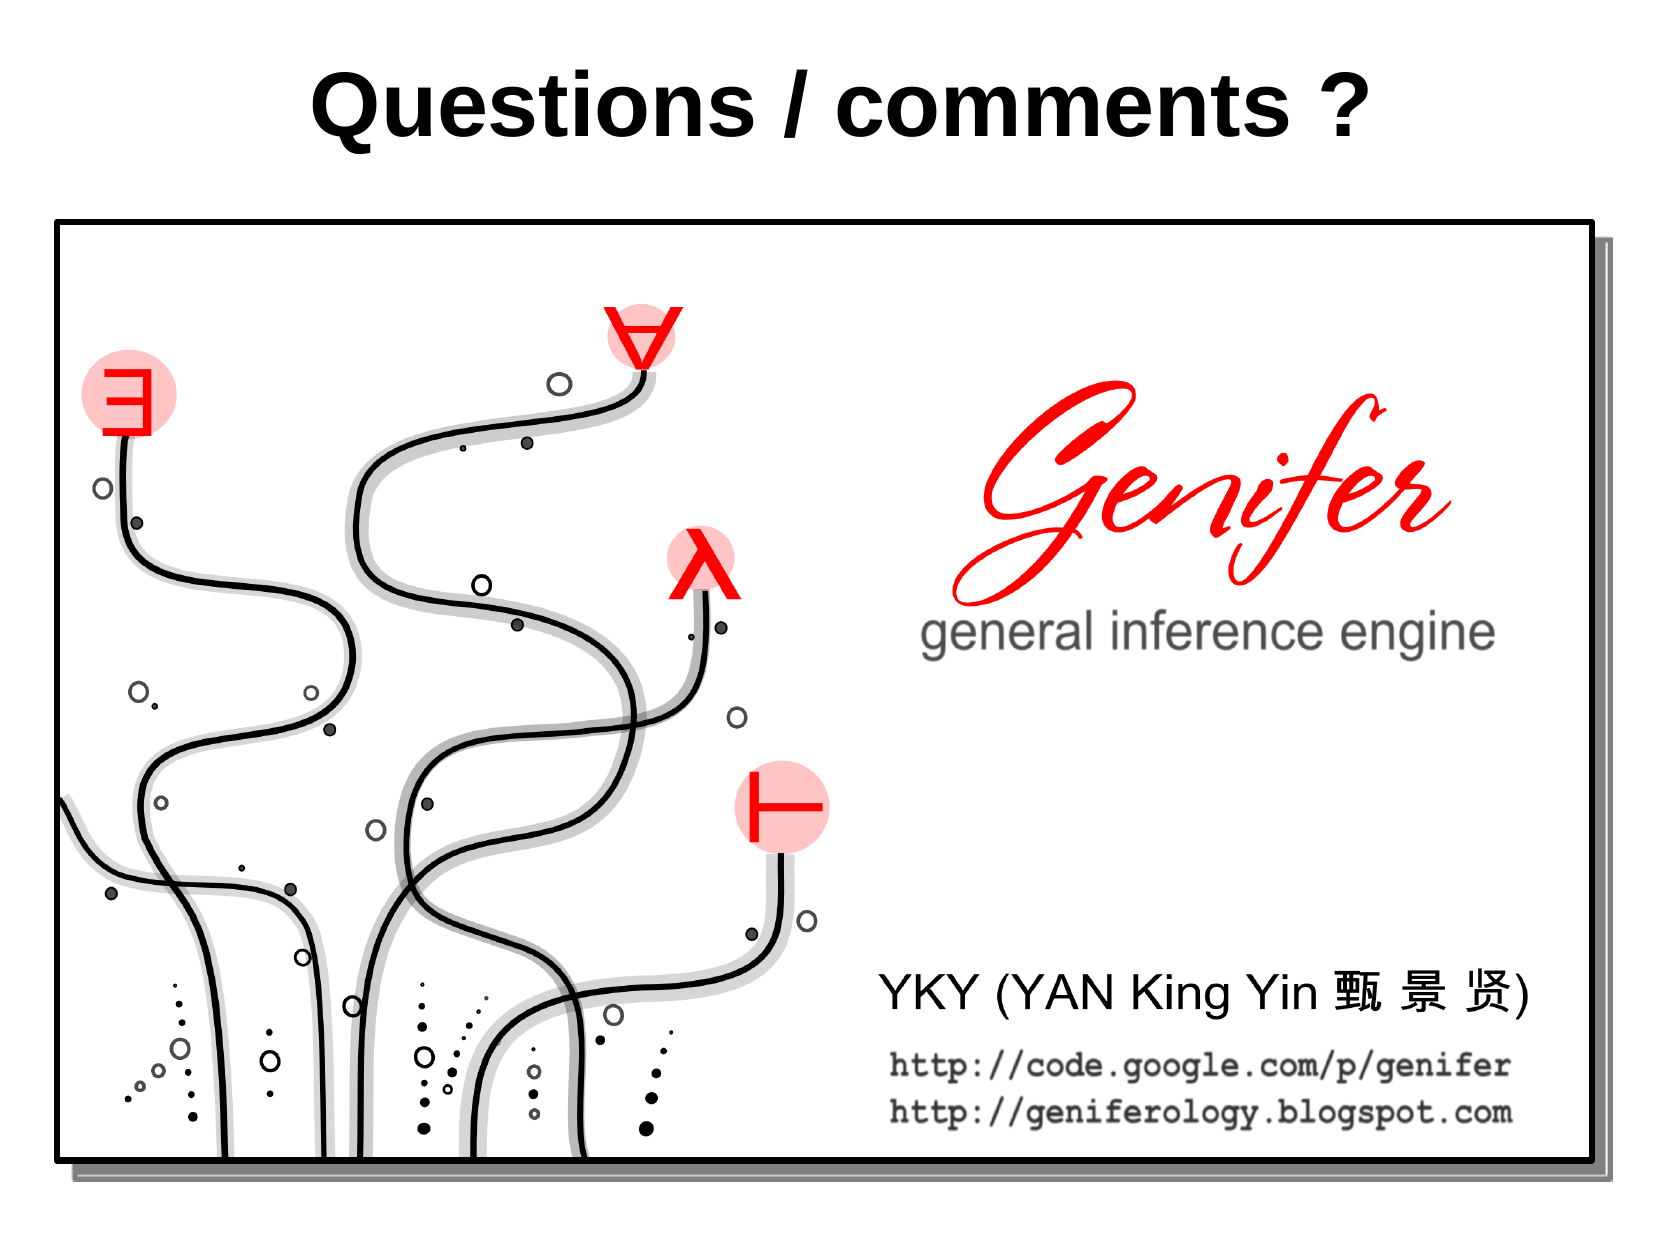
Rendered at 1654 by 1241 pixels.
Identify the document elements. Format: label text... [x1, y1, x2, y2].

title Questions / comments ? [98, 44, 1587, 166]
picture [0, 0, 1654, 1241]
